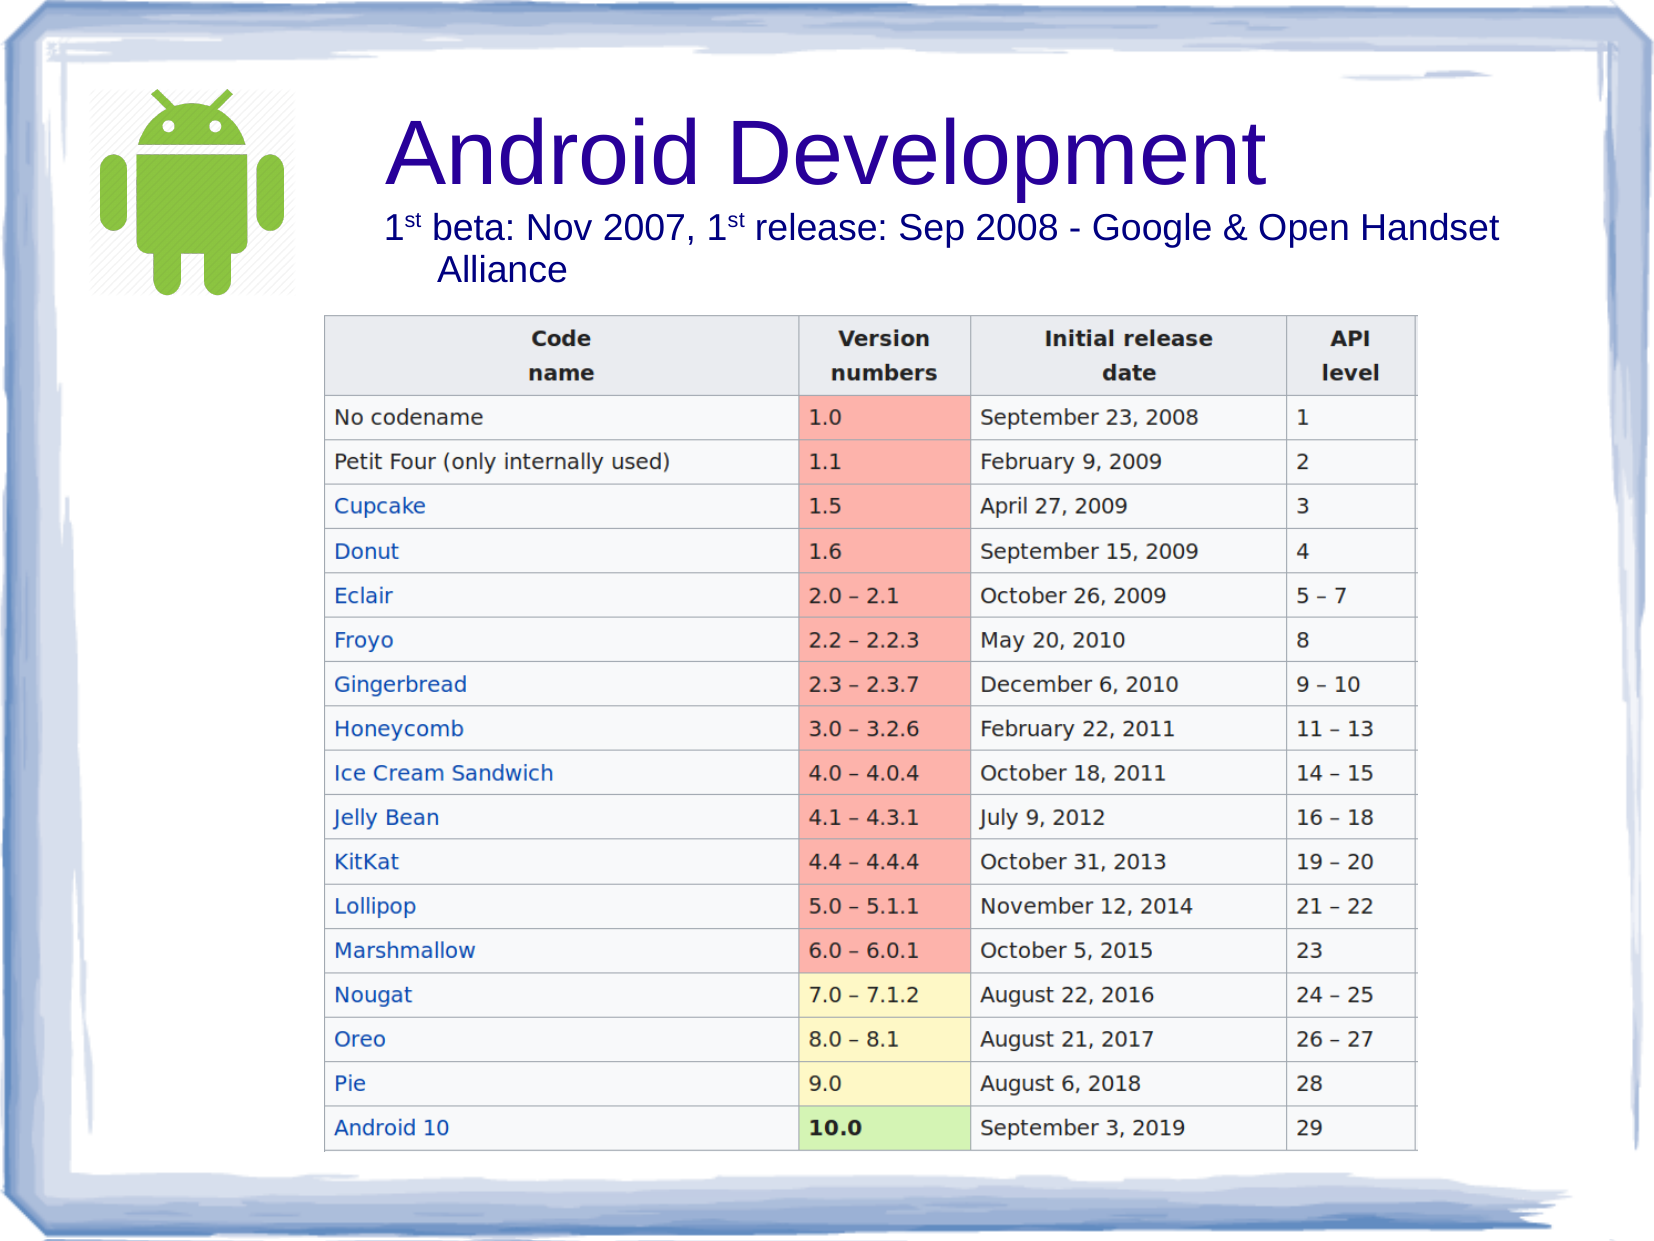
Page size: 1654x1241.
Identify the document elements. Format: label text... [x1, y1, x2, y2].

picture [0, 0, 1654, 1241]
list 1st beta: Nov 2007, 1st release: Sep 2008 - Google & Open Handset Alliance [295, 206, 1536, 293]
title Android Development [82, 49, 1571, 257]
